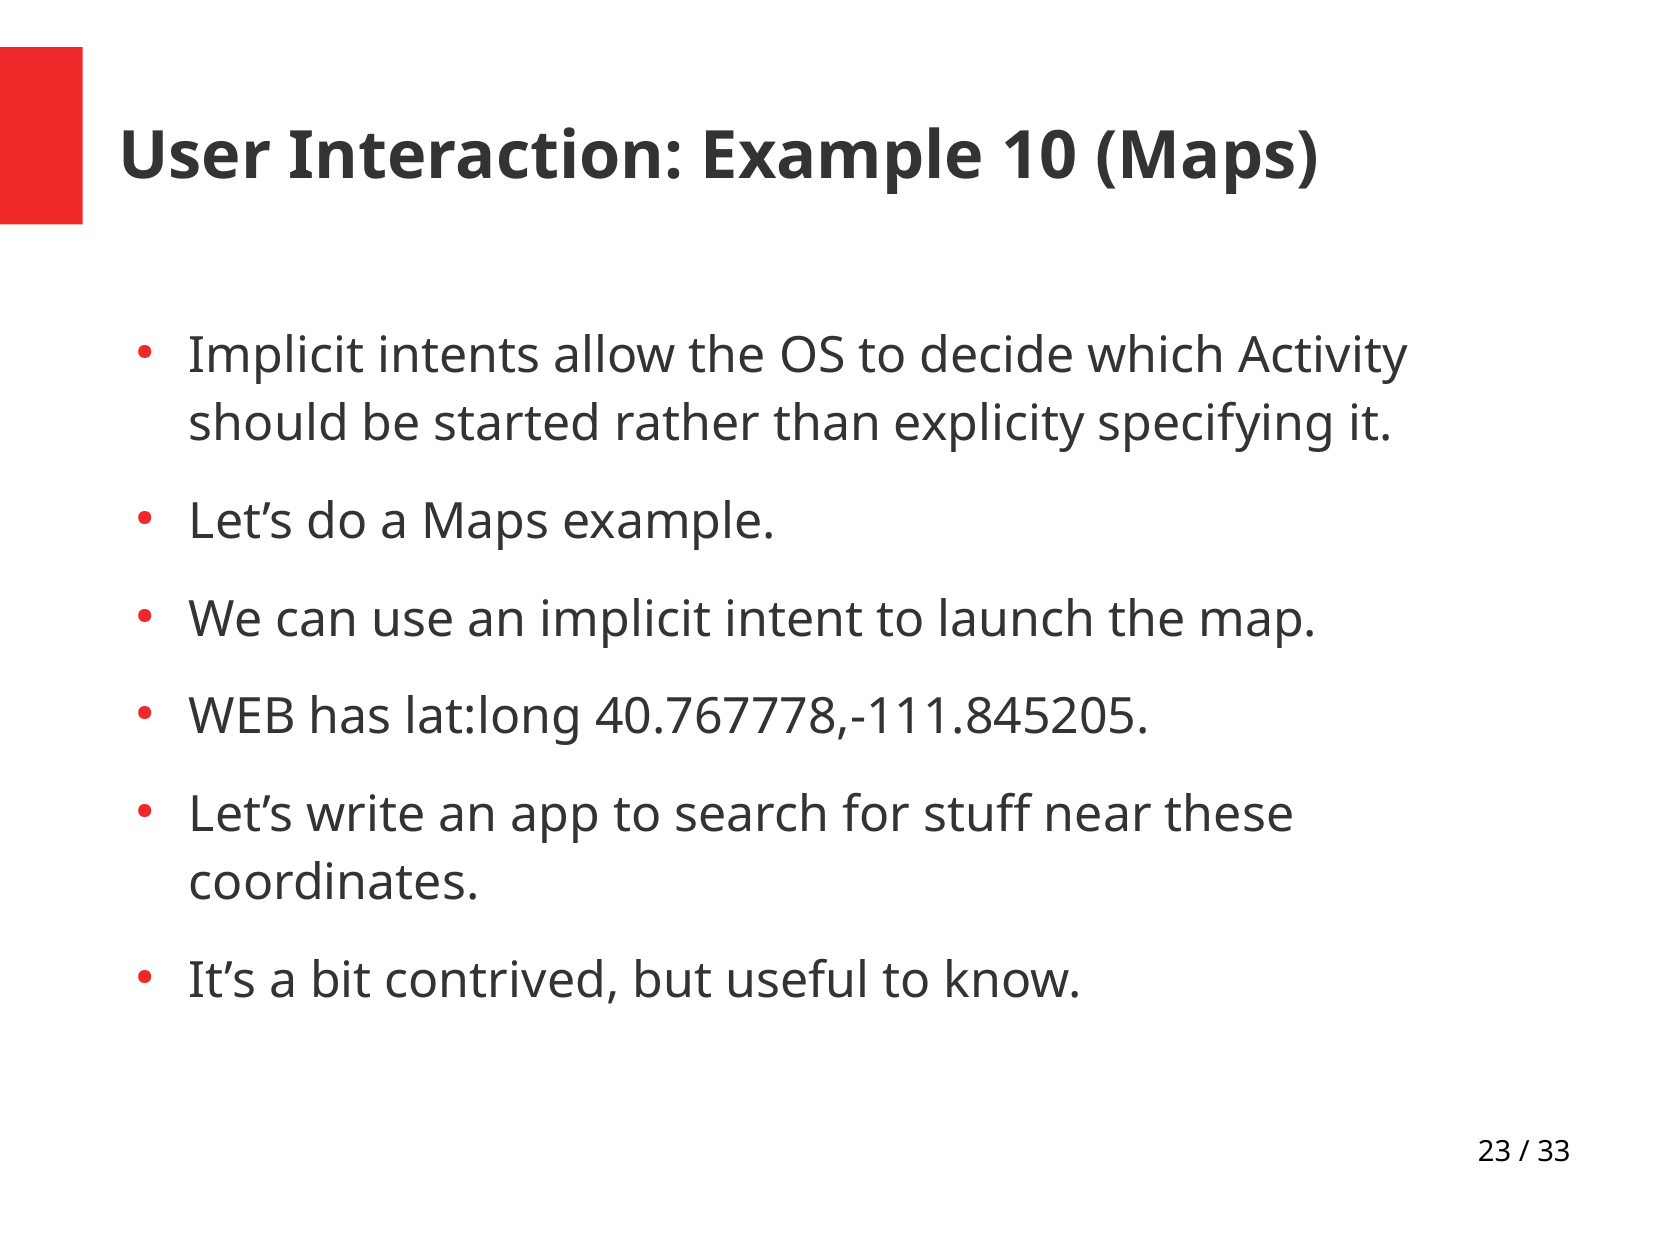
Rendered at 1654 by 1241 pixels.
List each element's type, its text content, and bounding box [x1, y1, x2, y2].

list Implicit intents allow the OS to decide which Activity should be started rather than explicity specifying it. Let’s do a Maps example. We can use an implicit intent to launch the map. WEB has lat:long 40.767778,-111.845205. Let’s write an app to search for stuff near these coordinates. It’s a bit contrived, but useful to know. [118, 318, 1536, 1039]
title User Interaction: Example 10 (Maps) [118, 49, 1571, 257]
